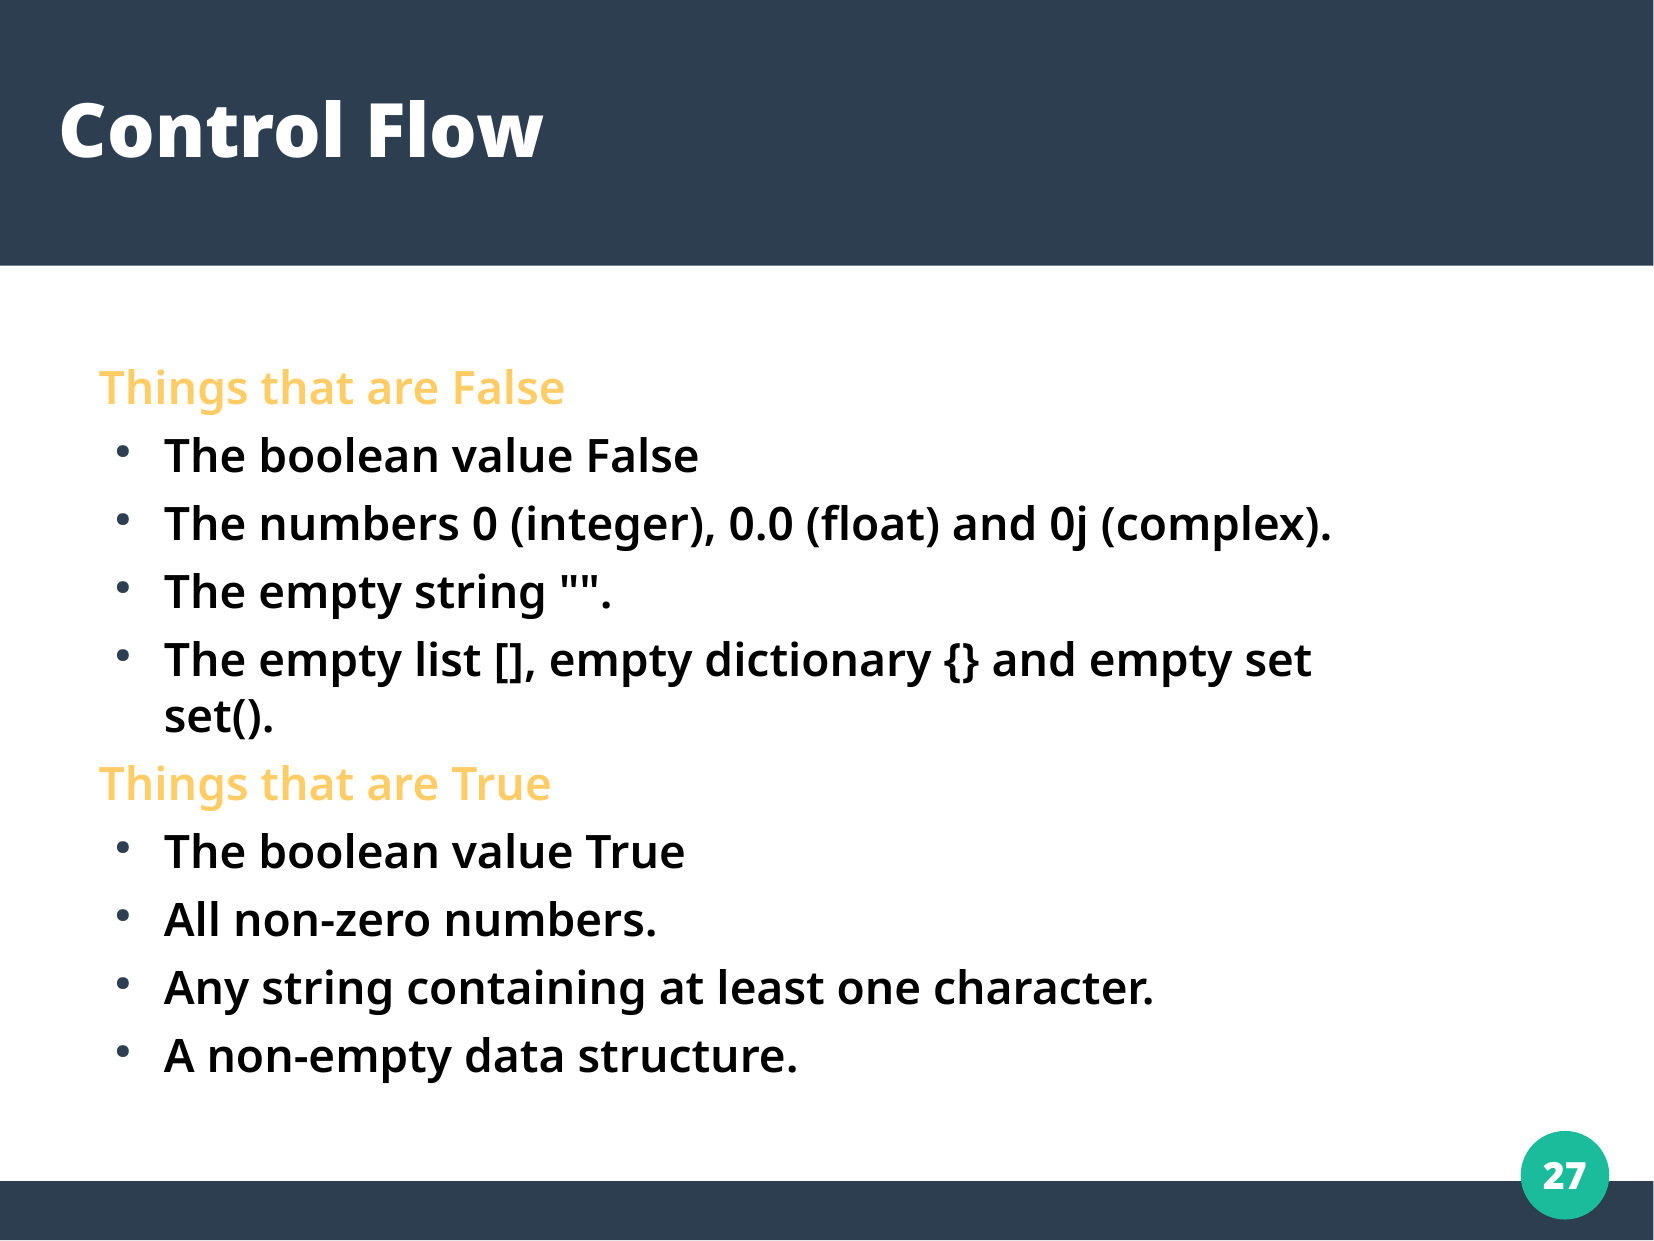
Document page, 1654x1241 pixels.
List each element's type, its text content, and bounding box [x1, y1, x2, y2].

list Things that are False The boolean value False The numbers 0 (integer), 0.0 (float) and 0j (complex). The empty string "". The empty list [], empty dictionary {} and empty set set(). Things that are True The boolean value True All non-zero numbers. Any string containing at least one character. A non-empty data structure. [83, 351, 1434, 1095]
title Control Flow [59, 49, 1595, 207]
